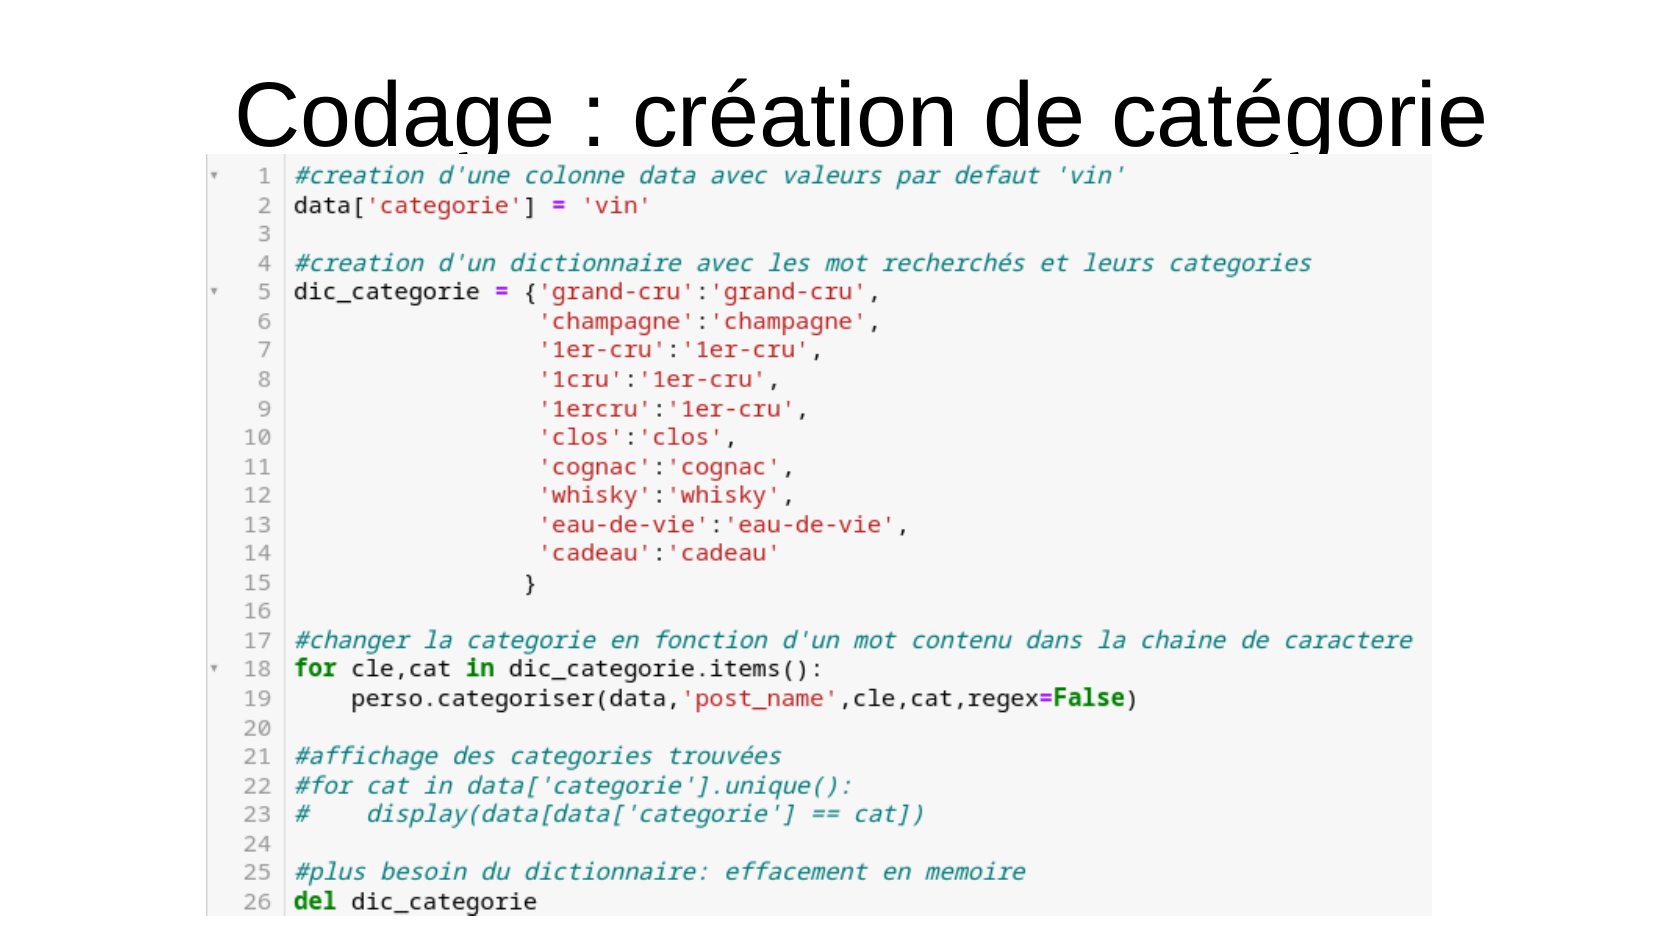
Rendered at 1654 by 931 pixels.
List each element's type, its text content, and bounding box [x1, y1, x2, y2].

title Codage : création de catégorie [82, 37, 1571, 193]
picture [206, 154, 1432, 916]
